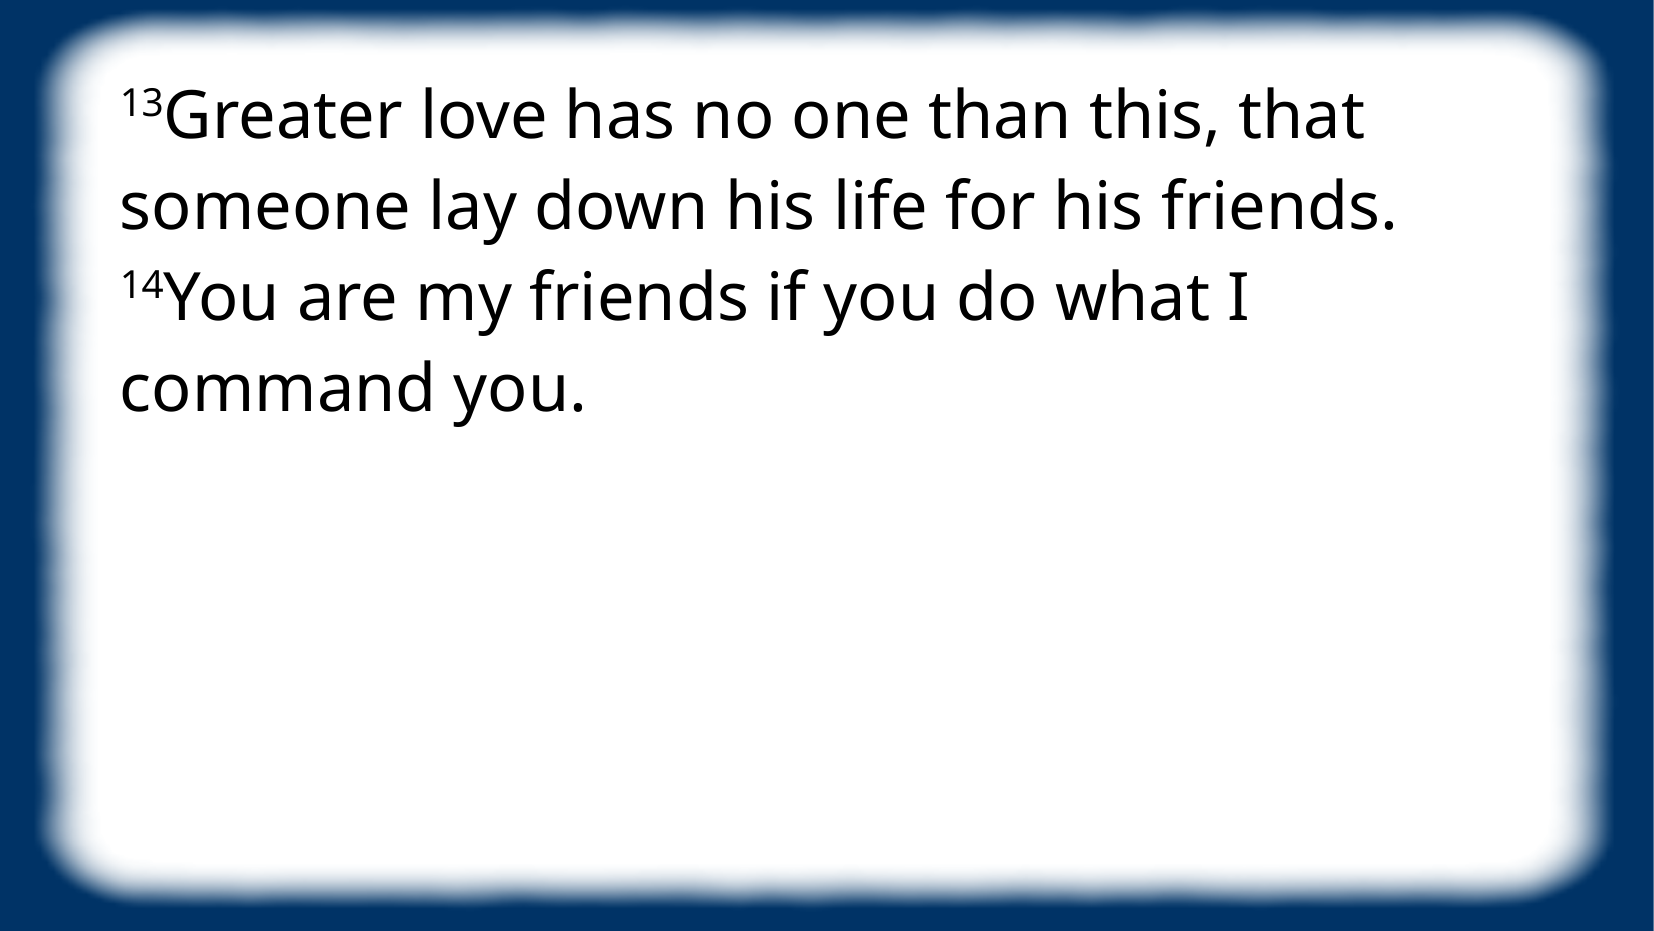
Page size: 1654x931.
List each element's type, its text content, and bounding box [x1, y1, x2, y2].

picture [0, 0, 1654, 931]
text_box 13Greater love has no one than this, that someone lay down his life for his friends. 14You are my friends if you do what I command you. [105, 60, 1546, 342]
